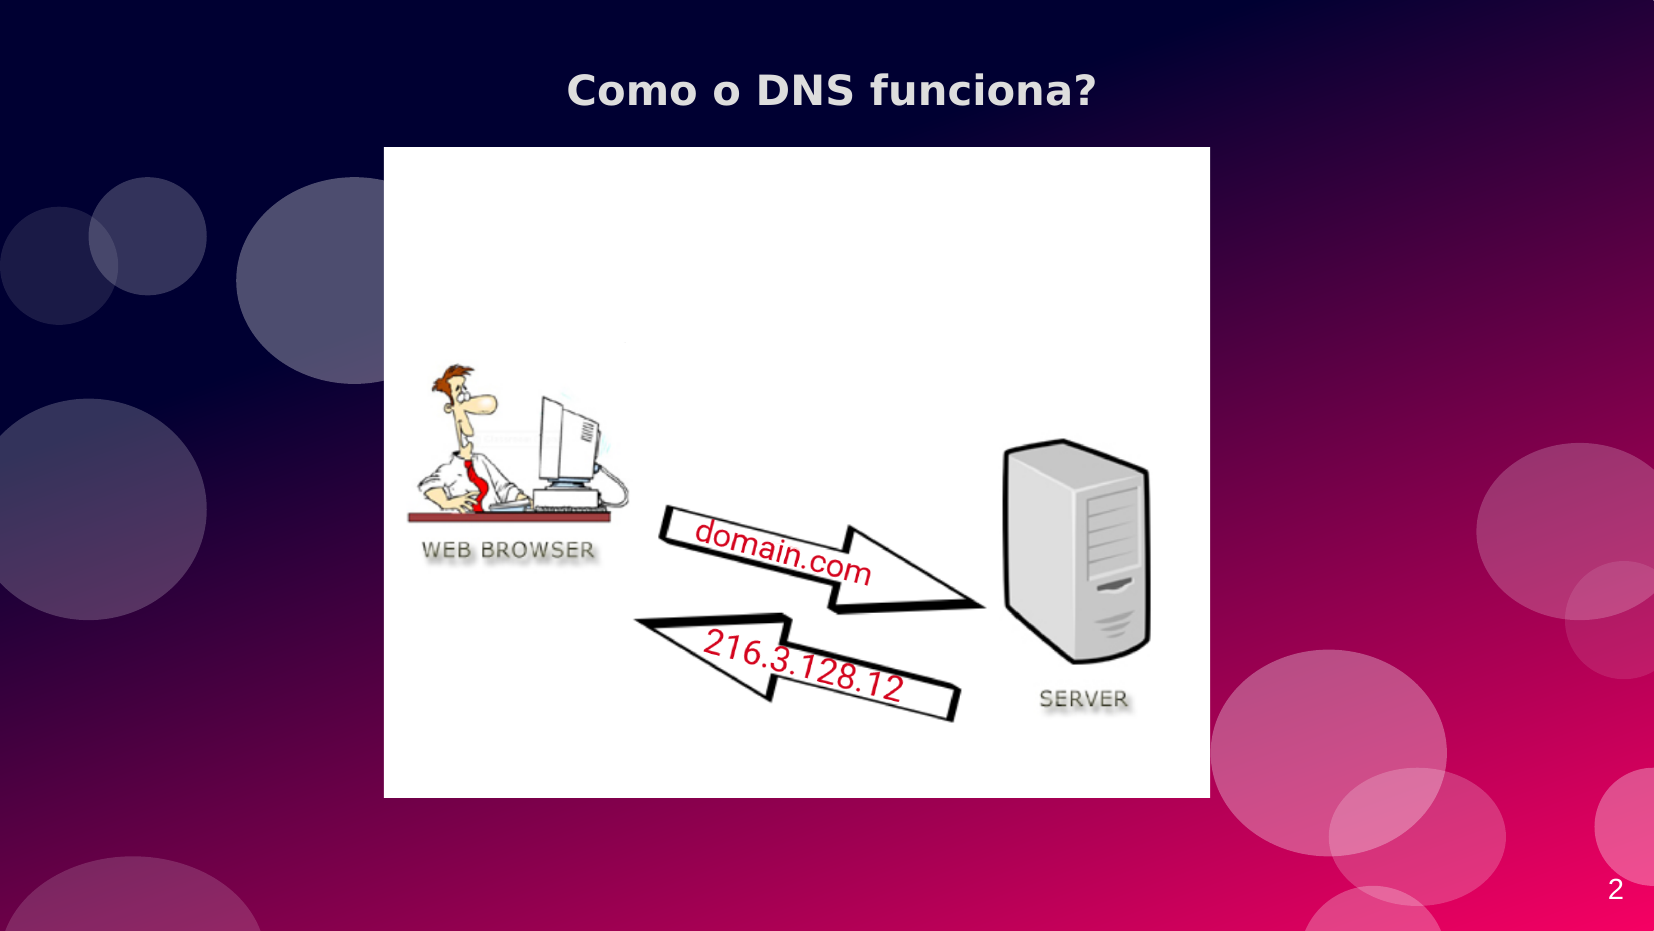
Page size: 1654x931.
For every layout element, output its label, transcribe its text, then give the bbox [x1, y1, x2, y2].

picture [383, 147, 1211, 798]
text_box Como o DNS funciona? [551, 59, 1152, 147]
